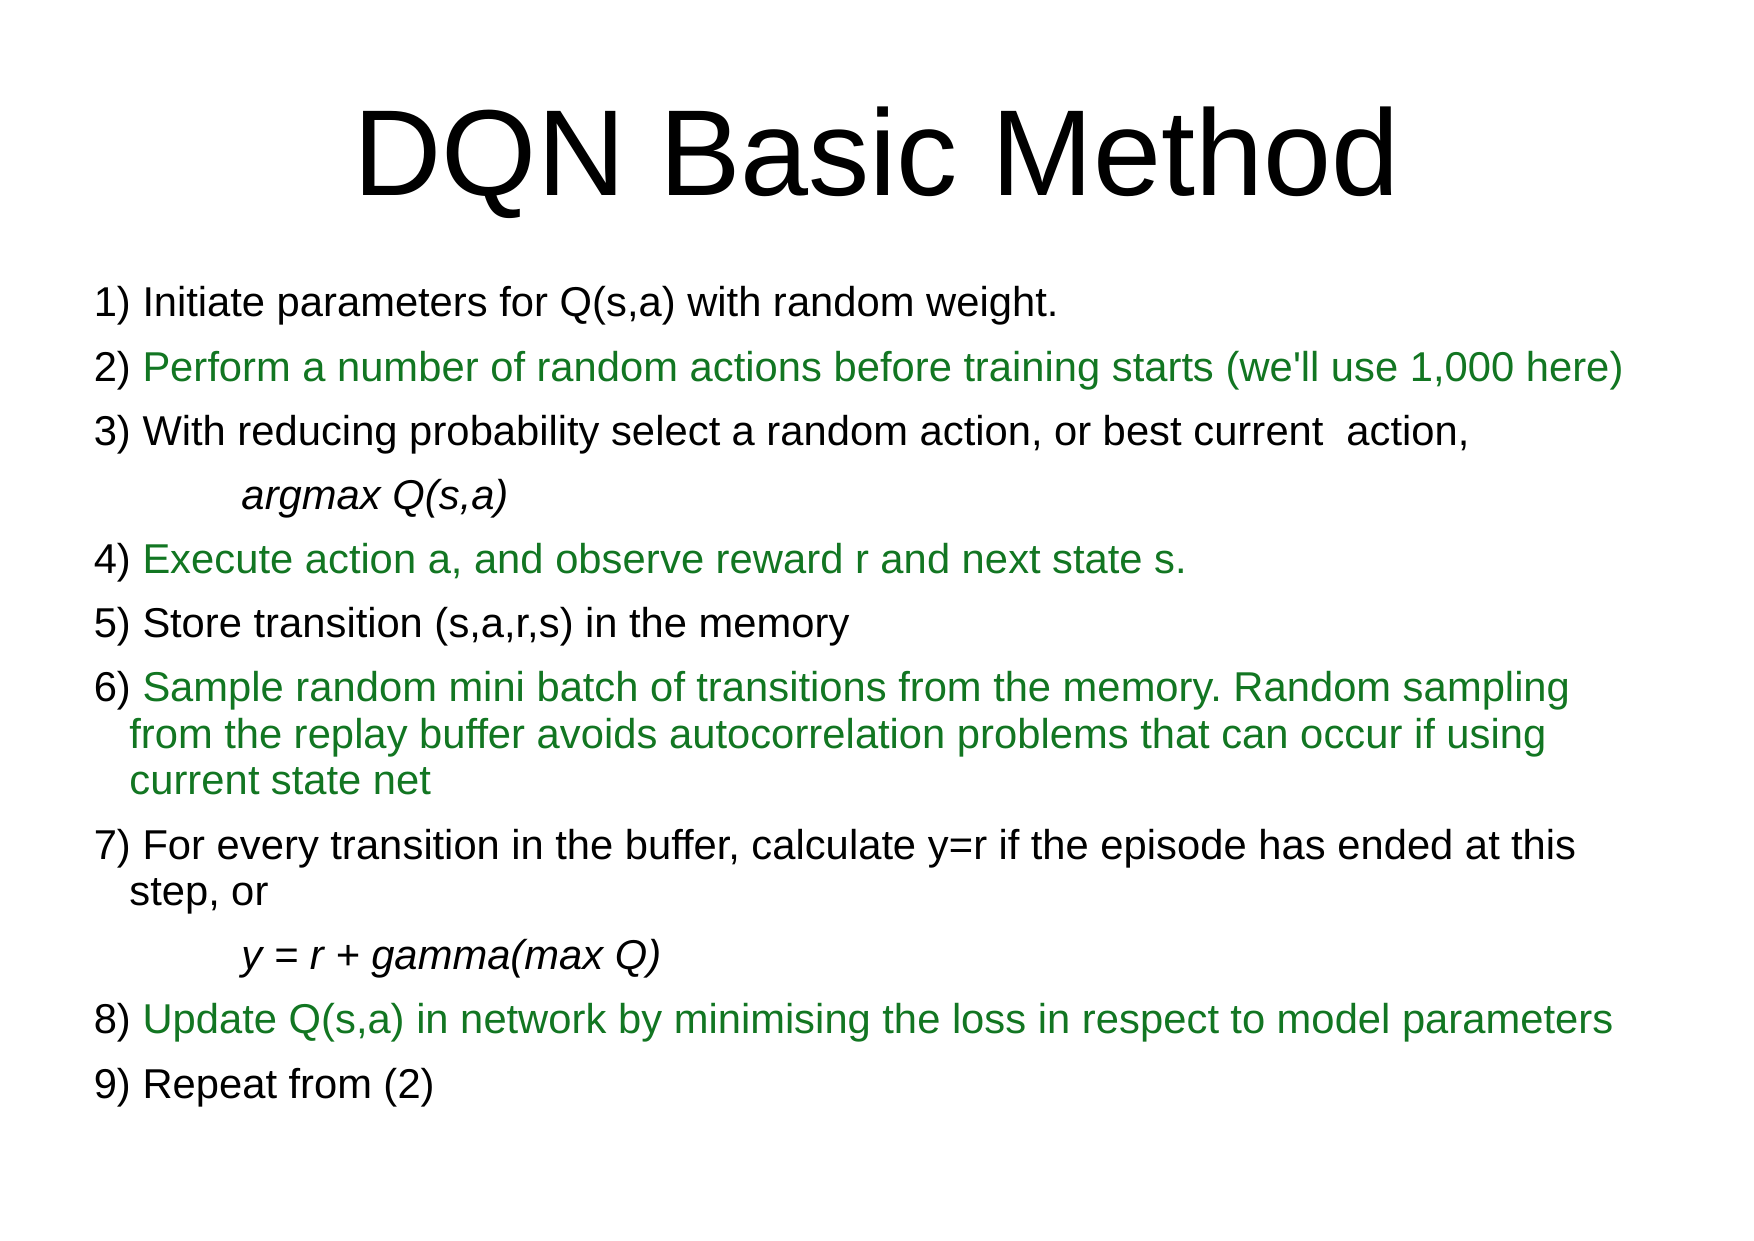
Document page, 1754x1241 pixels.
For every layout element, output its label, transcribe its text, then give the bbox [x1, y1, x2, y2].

text_box Initiate parameters for Q(s,a) with random weight. Perform a number of random actions before training starts (we'll use 1,000 here) With reducing probability select a random action, or best current action, argmax Q(s,a) Execute action a, and observe reward r and next state s. Store transition (s,a,r,s) in the memory Sample random mini batch of transitions from the memory. Random sampling from the replay buffer avoids autocorrelation problems that can occur if using current state net For every transition in the buffer, calculate y=r if the episode has ended at this step, or y = r + gamma(max Q) Update Q(s,a) in network by minimising the loss in respect to model parameters Repeat from (2) [79, 271, 1666, 1205]
title DQN Basic Method [87, 49, 1667, 257]
